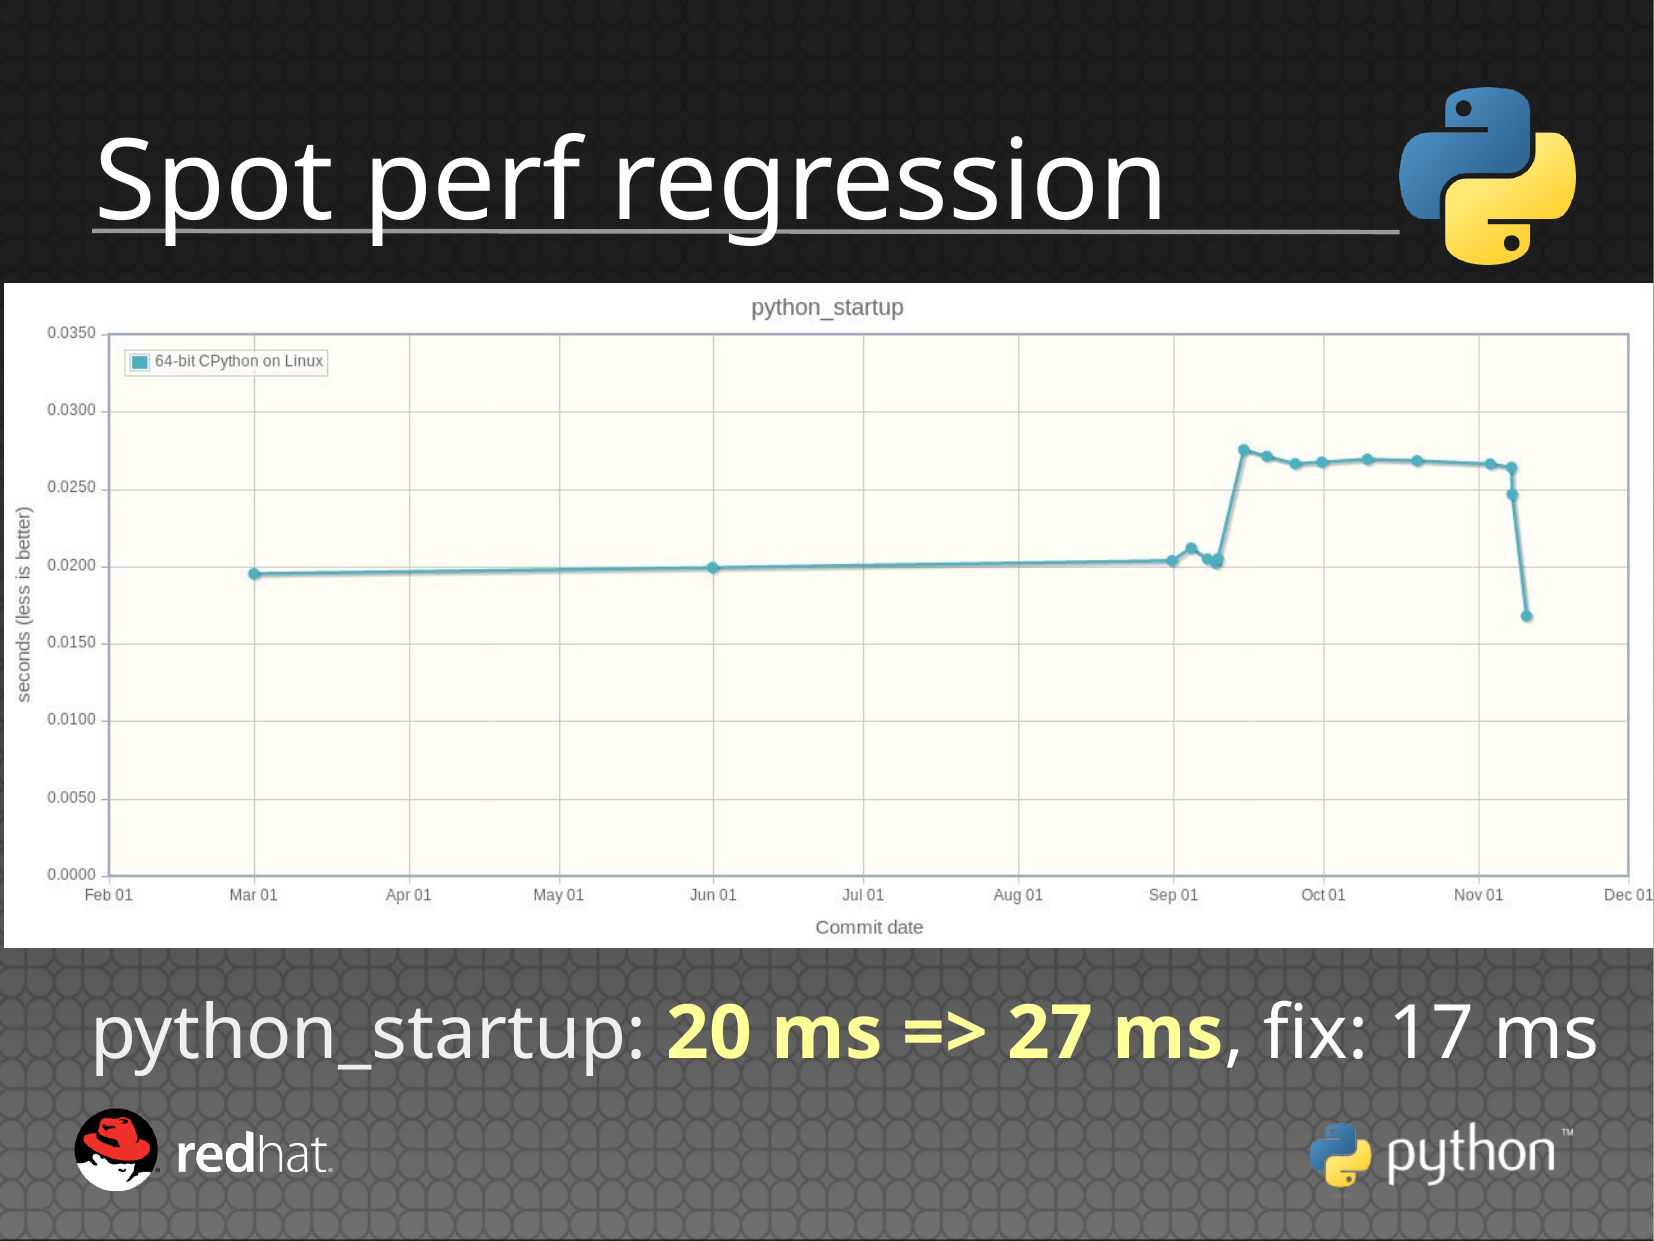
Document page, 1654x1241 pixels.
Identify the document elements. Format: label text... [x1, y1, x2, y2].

title Spot perf regression [94, 100, 1426, 251]
text_box python_startup: 20 ms => 27 ms, fix: 17 ms [75, 970, 1581, 1080]
picture [0, 0, 1654, 1241]
